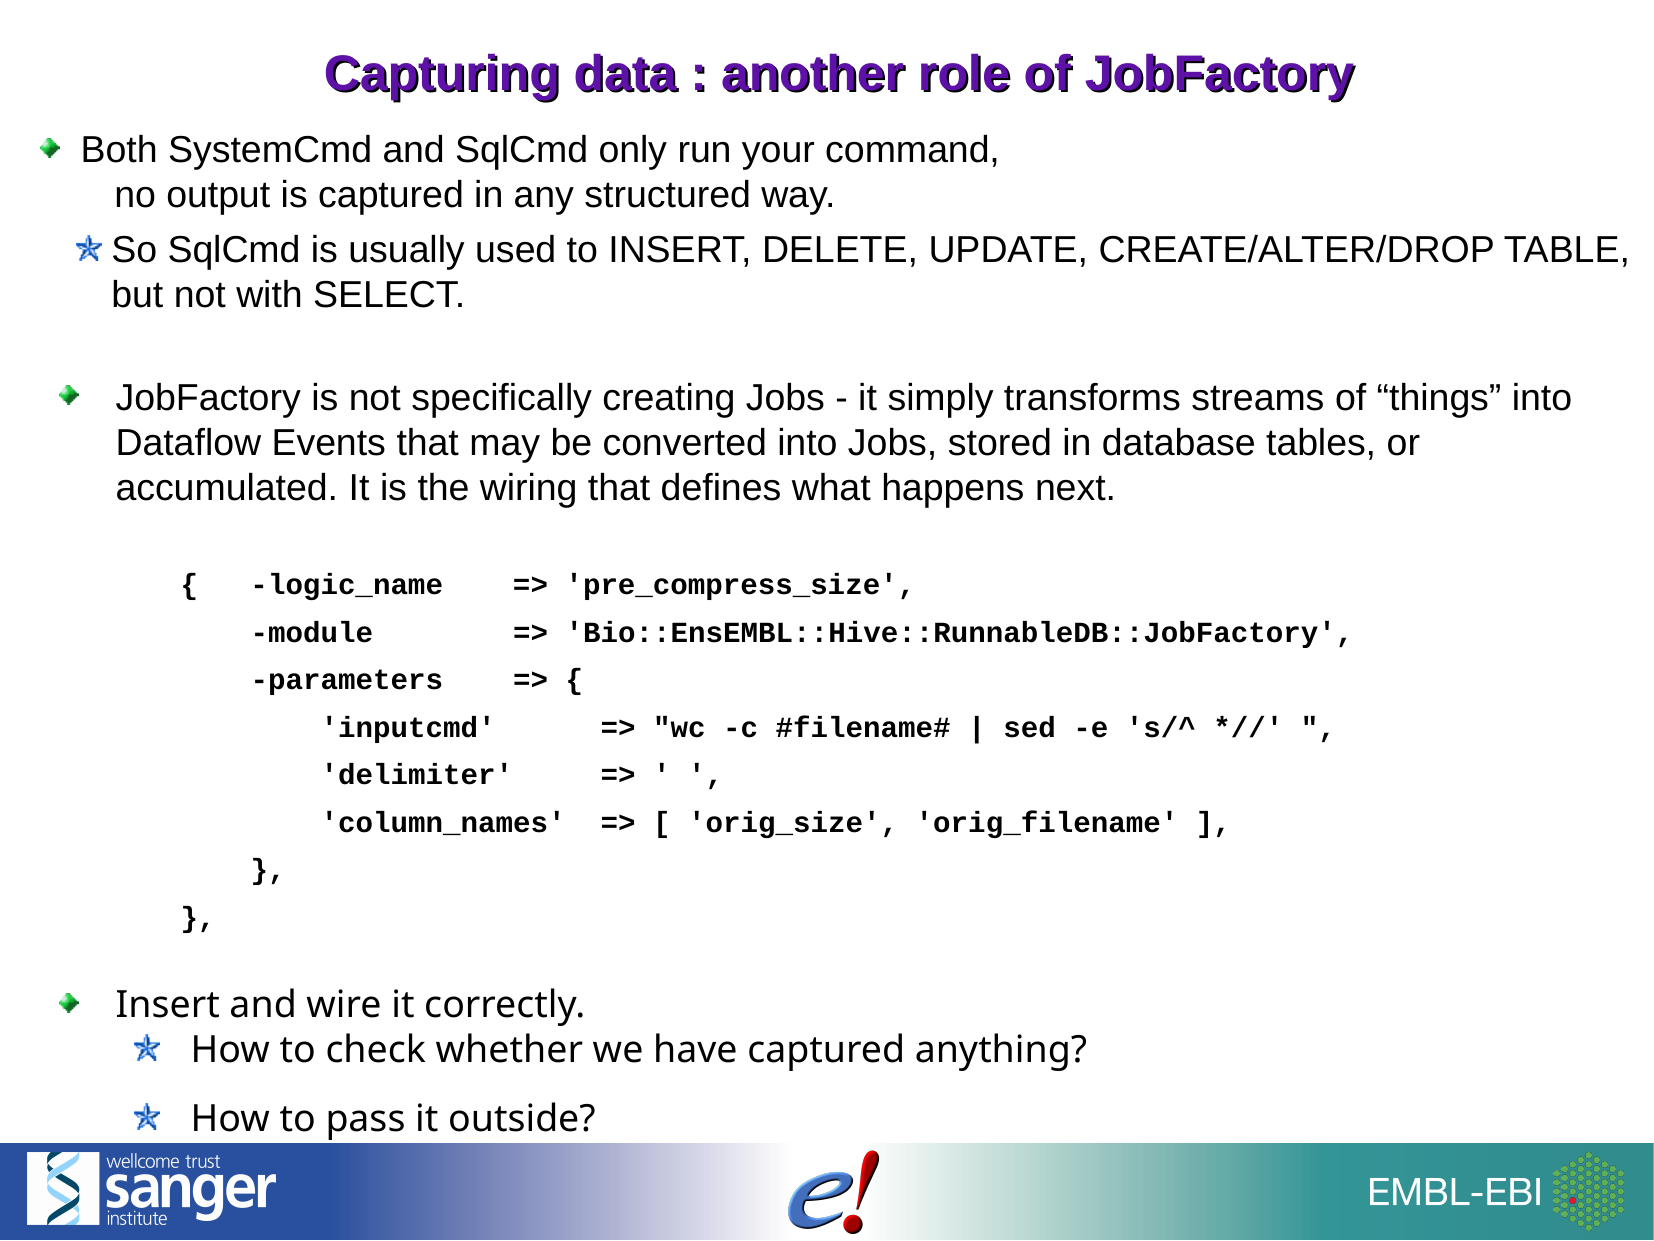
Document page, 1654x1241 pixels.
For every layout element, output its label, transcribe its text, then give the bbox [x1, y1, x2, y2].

picture [0, 1143, 1654, 1240]
title Capturing data : another role of JobFactory [24, 23, 1618, 116]
list Both SystemCmd and SqlCmd only run your command, no output is captured in any structured way. So SqlCmd is usually used to INSERT, DELETE, UPDATE, CREATE/ALTER/DROP TABLE, but not with SELECT. JobFactory is not specifically creating Jobs - it simply transforms streams of “things” into Dataflow Events that may be converted into Jobs, stored in database tables, or accumulated. It is the wiring that defines what happens next. { -logic_name => 'pre_compress_size', -module => 'Bio::EnsEMBL::Hive::RunnableDB::JobFactory', -parameters => { 'inputcmd' => "wc -c #filename# | sed -e 's/^ *//' ", 'delimiter' => ' ', 'column_names' => [ 'orig_size', 'orig_filename' ], }, }, Insert and wire it correctly. How to check whether we have captured anything? How to pass it outside? [25, 110, 1648, 1159]
